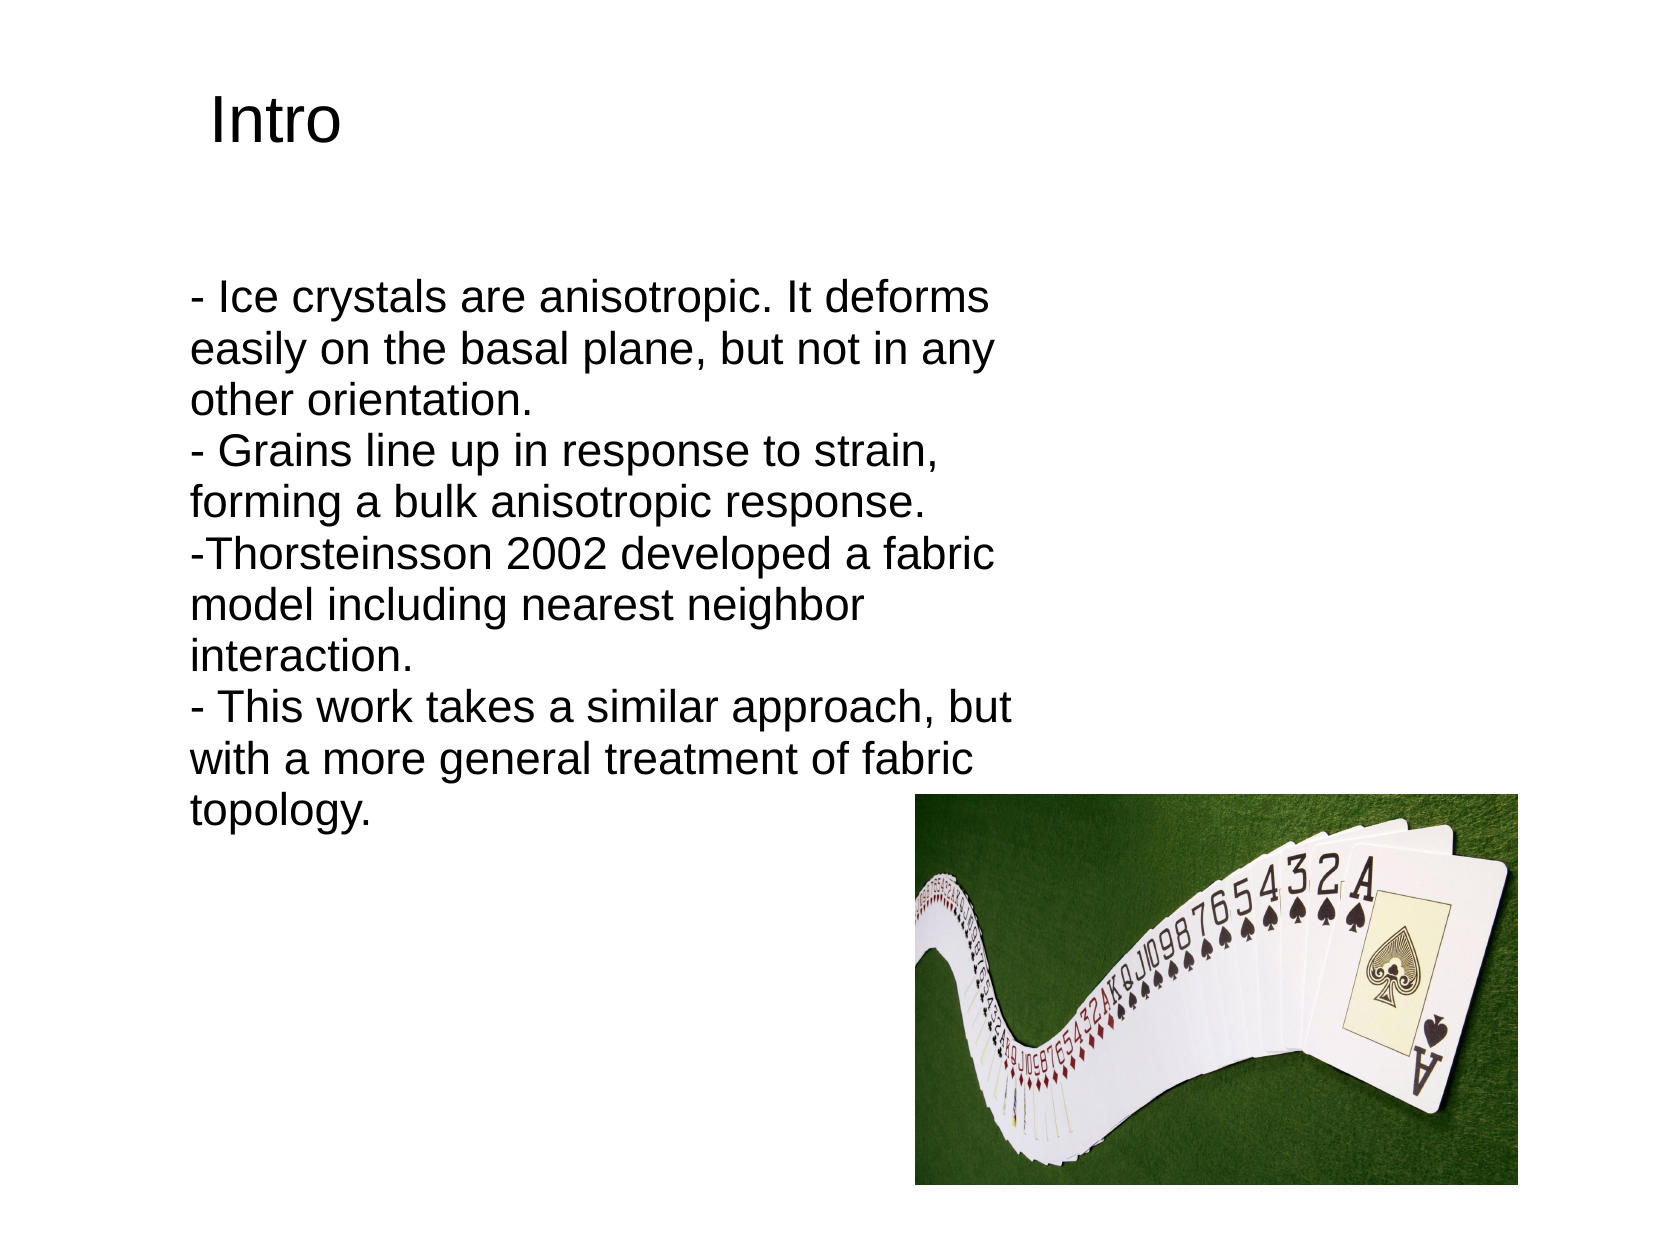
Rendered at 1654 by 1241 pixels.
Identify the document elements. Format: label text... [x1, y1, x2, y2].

text_box - Ice crystals are anisotropic. It deforms easily on the basal plane, but not in any other orientation. - Grains line up in response to strain, forming a bulk anisotropic response. -Thorsteinsson 2002 developed a fabric model including nearest neighbor interaction. - This work takes a similar approach, but with a more general treatment of fabric topology. [175, 263, 1051, 843]
text_box Intro [195, 75, 359, 165]
picture [915, 794, 1518, 1186]
